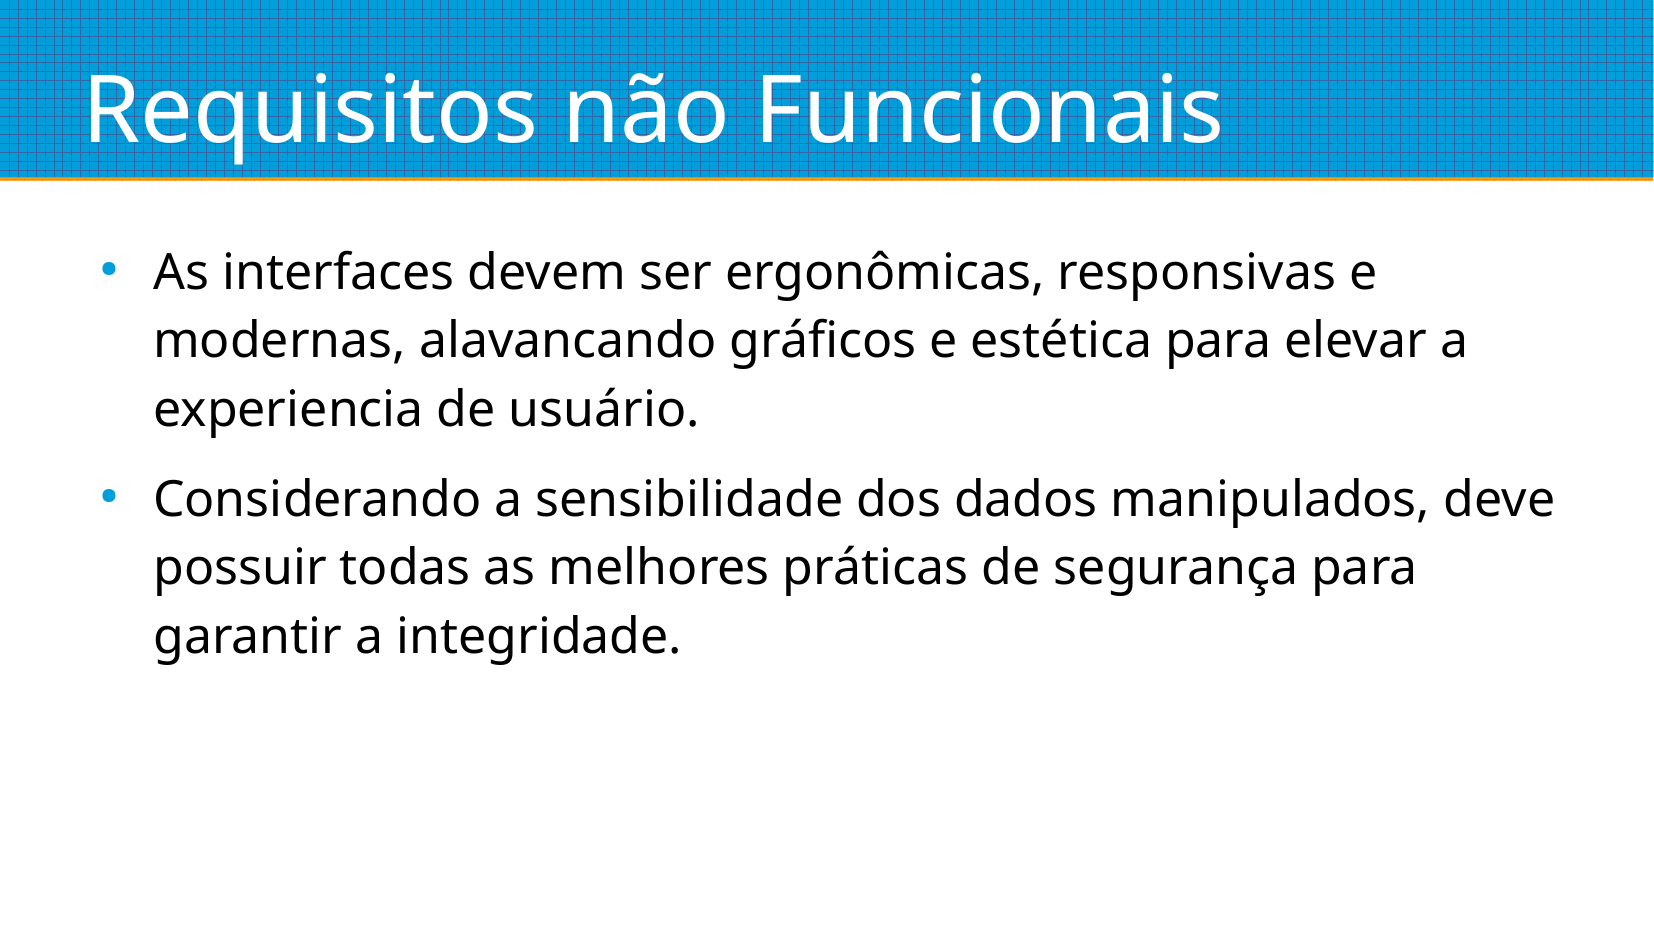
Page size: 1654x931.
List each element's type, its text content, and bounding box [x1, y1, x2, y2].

title Requisitos não Funcionais [82, 14, 1571, 171]
list As interfaces devem ser ergonômicas, responsivas e modernas, alavancando gráficos e estética para elevar a experiencia de usuário. Considerando a sensibilidade dos dados manipulados, deve possuir todas as melhores práticas de segurança para garantir a integridade. [82, 236, 1563, 811]
